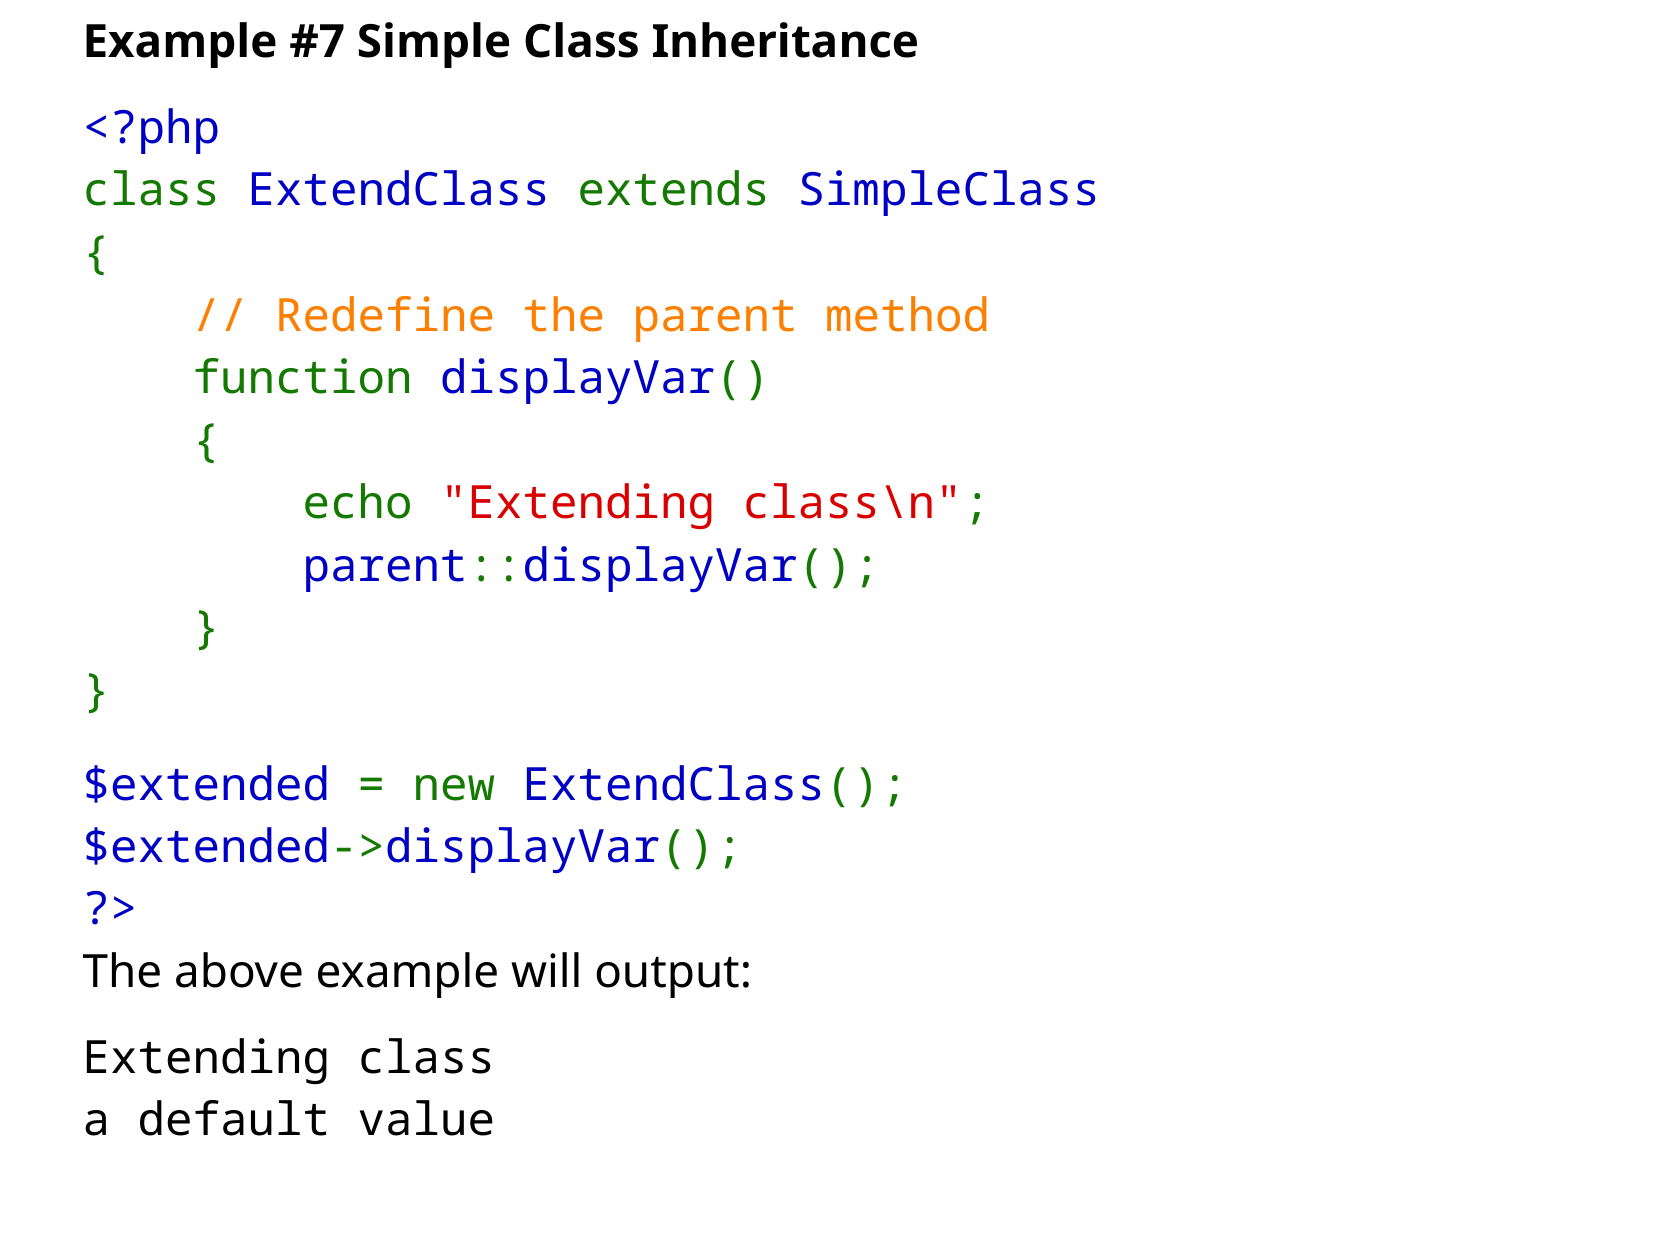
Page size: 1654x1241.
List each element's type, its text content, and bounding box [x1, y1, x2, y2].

subtitle Example #7 Simple Class Inheritance <?php class ExtendClass extends SimpleClass { // Redefine the parent method function displayVar() { echo "Extending class\n"; parent::displayVar(); } } $extended = new ExtendClass(); $extended->displayVar(); ?> The above example will output: Extending class a default value [82, 56, 1571, 1102]
